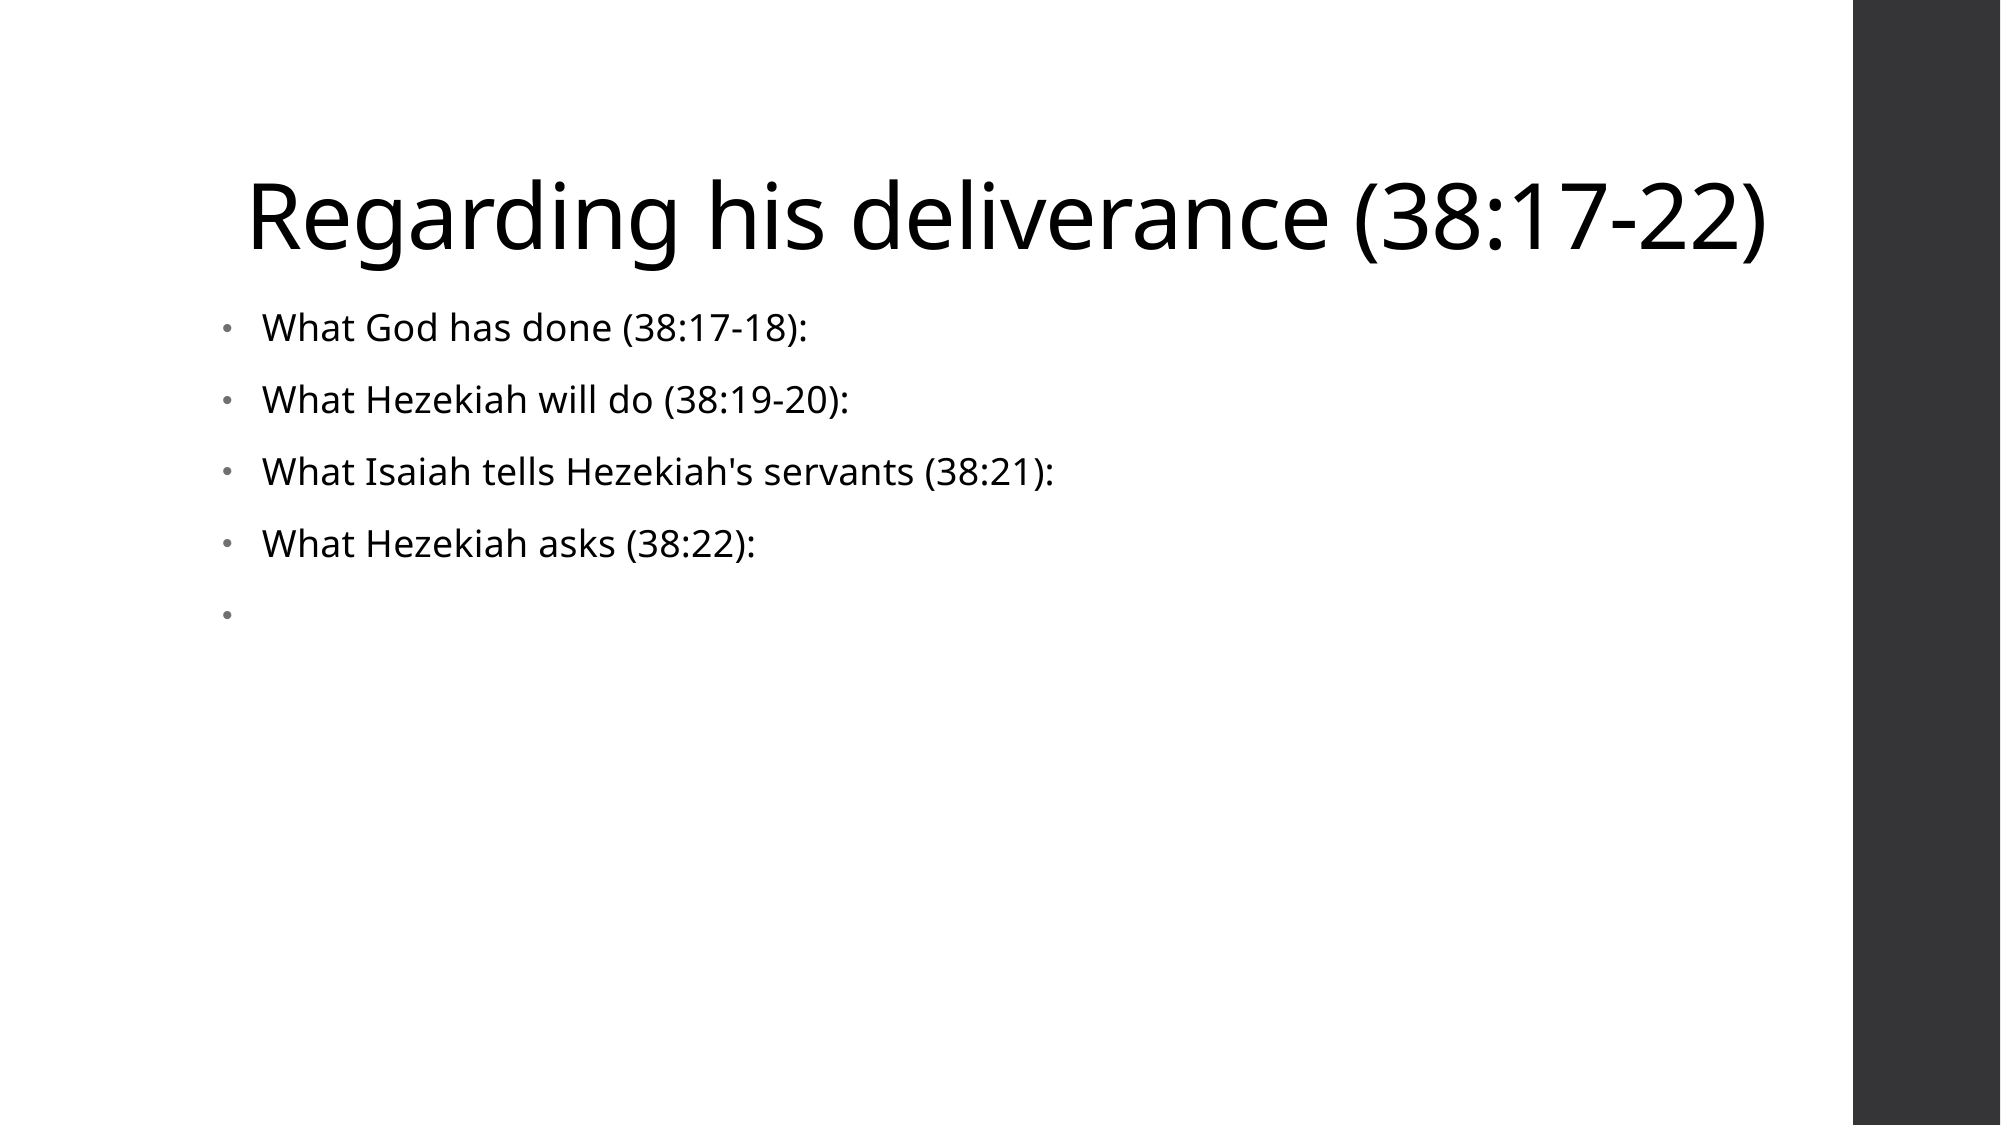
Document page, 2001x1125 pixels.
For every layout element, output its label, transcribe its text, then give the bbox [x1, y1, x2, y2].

title Regarding his deliverance (38:17-22) [206, 60, 1797, 278]
list What God has done (38:17-18): What Hezekiah will do (38:19-20): What Isaiah tells Hezekiah's servants (38:21): What Hezekiah asks (38:22): [206, 299, 1617, 1014]
